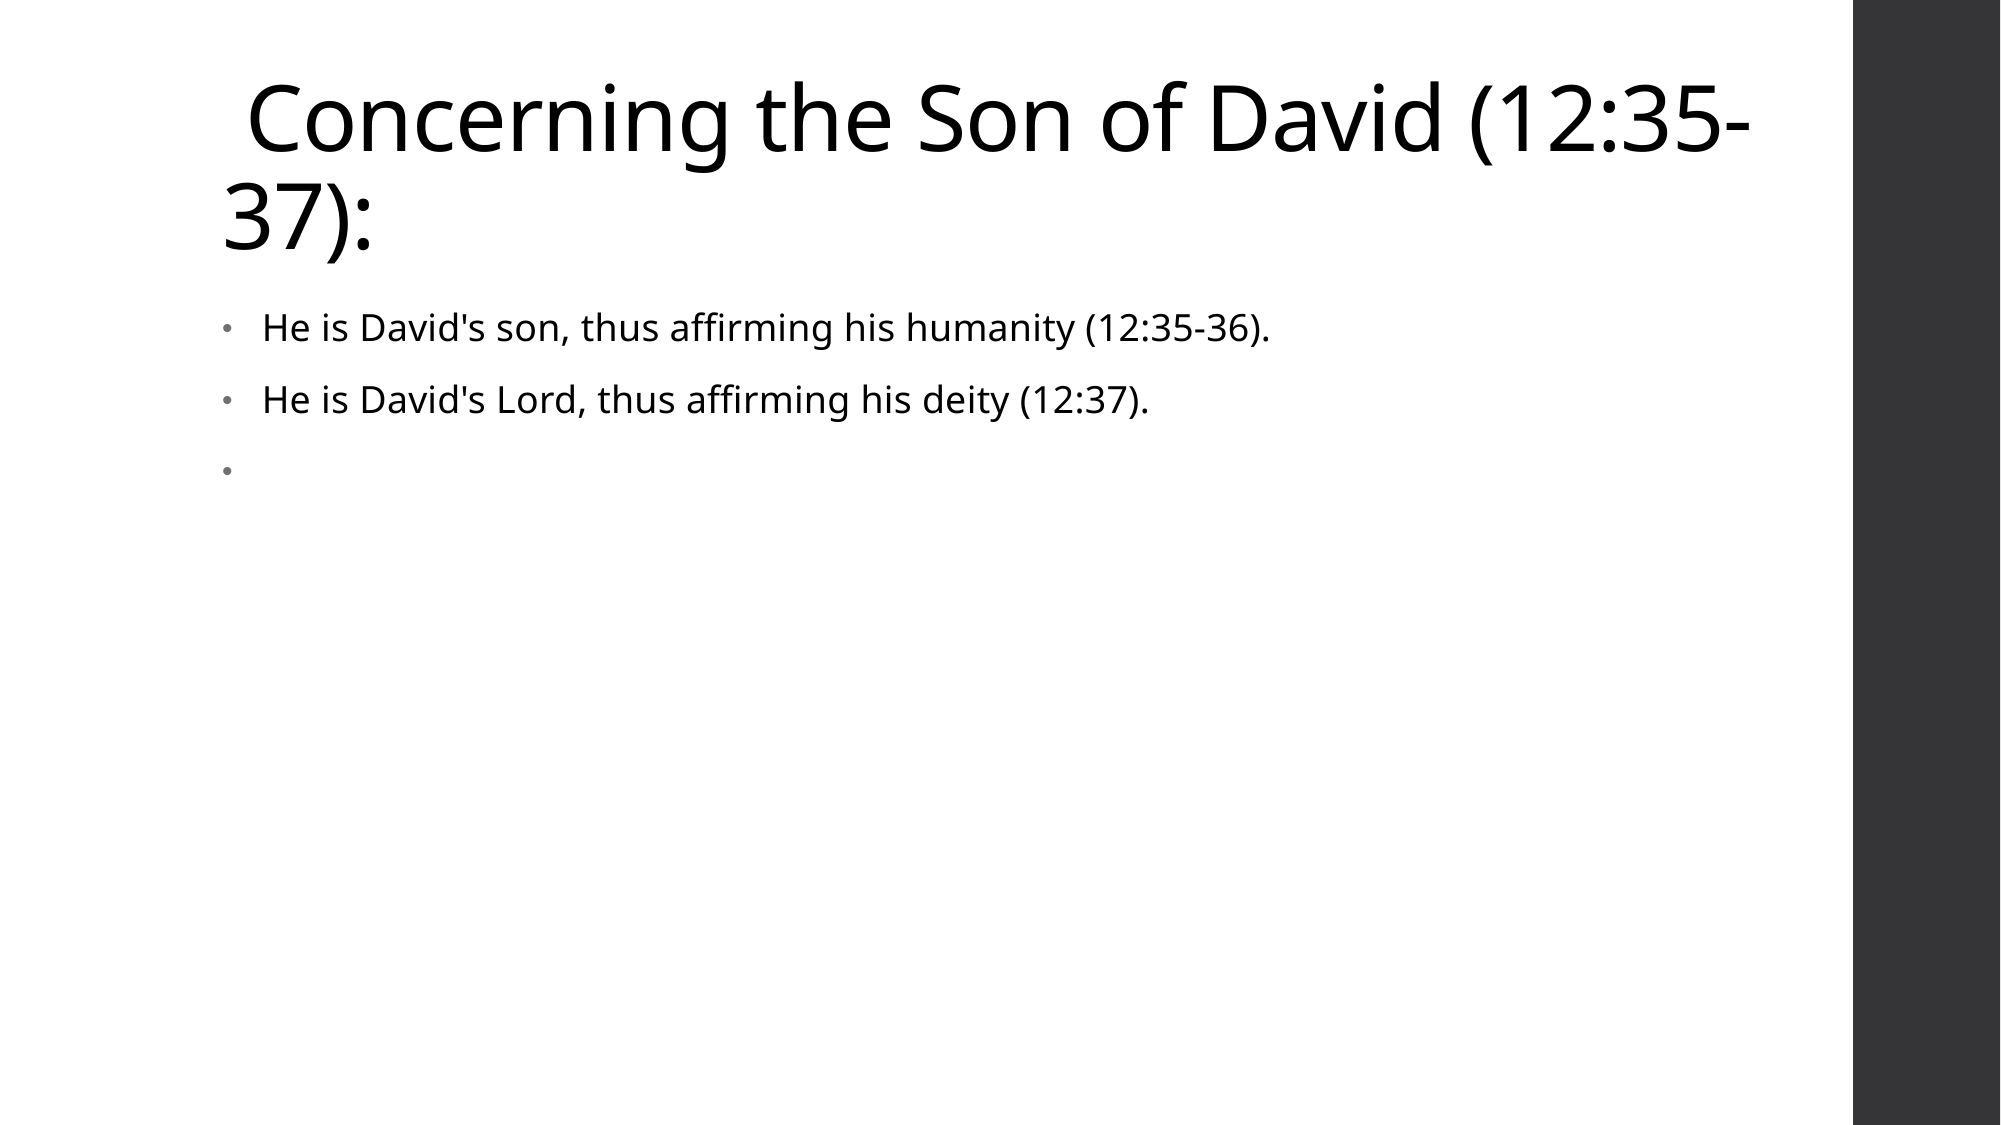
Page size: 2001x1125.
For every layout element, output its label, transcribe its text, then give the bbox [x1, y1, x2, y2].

title Concerning the Son of David (12:35-37): [206, 60, 1797, 278]
list He is David's son, thus affirming his humanity (12:35-36). He is David's Lord, thus affirming his deity (12:37). [206, 299, 1617, 1014]
